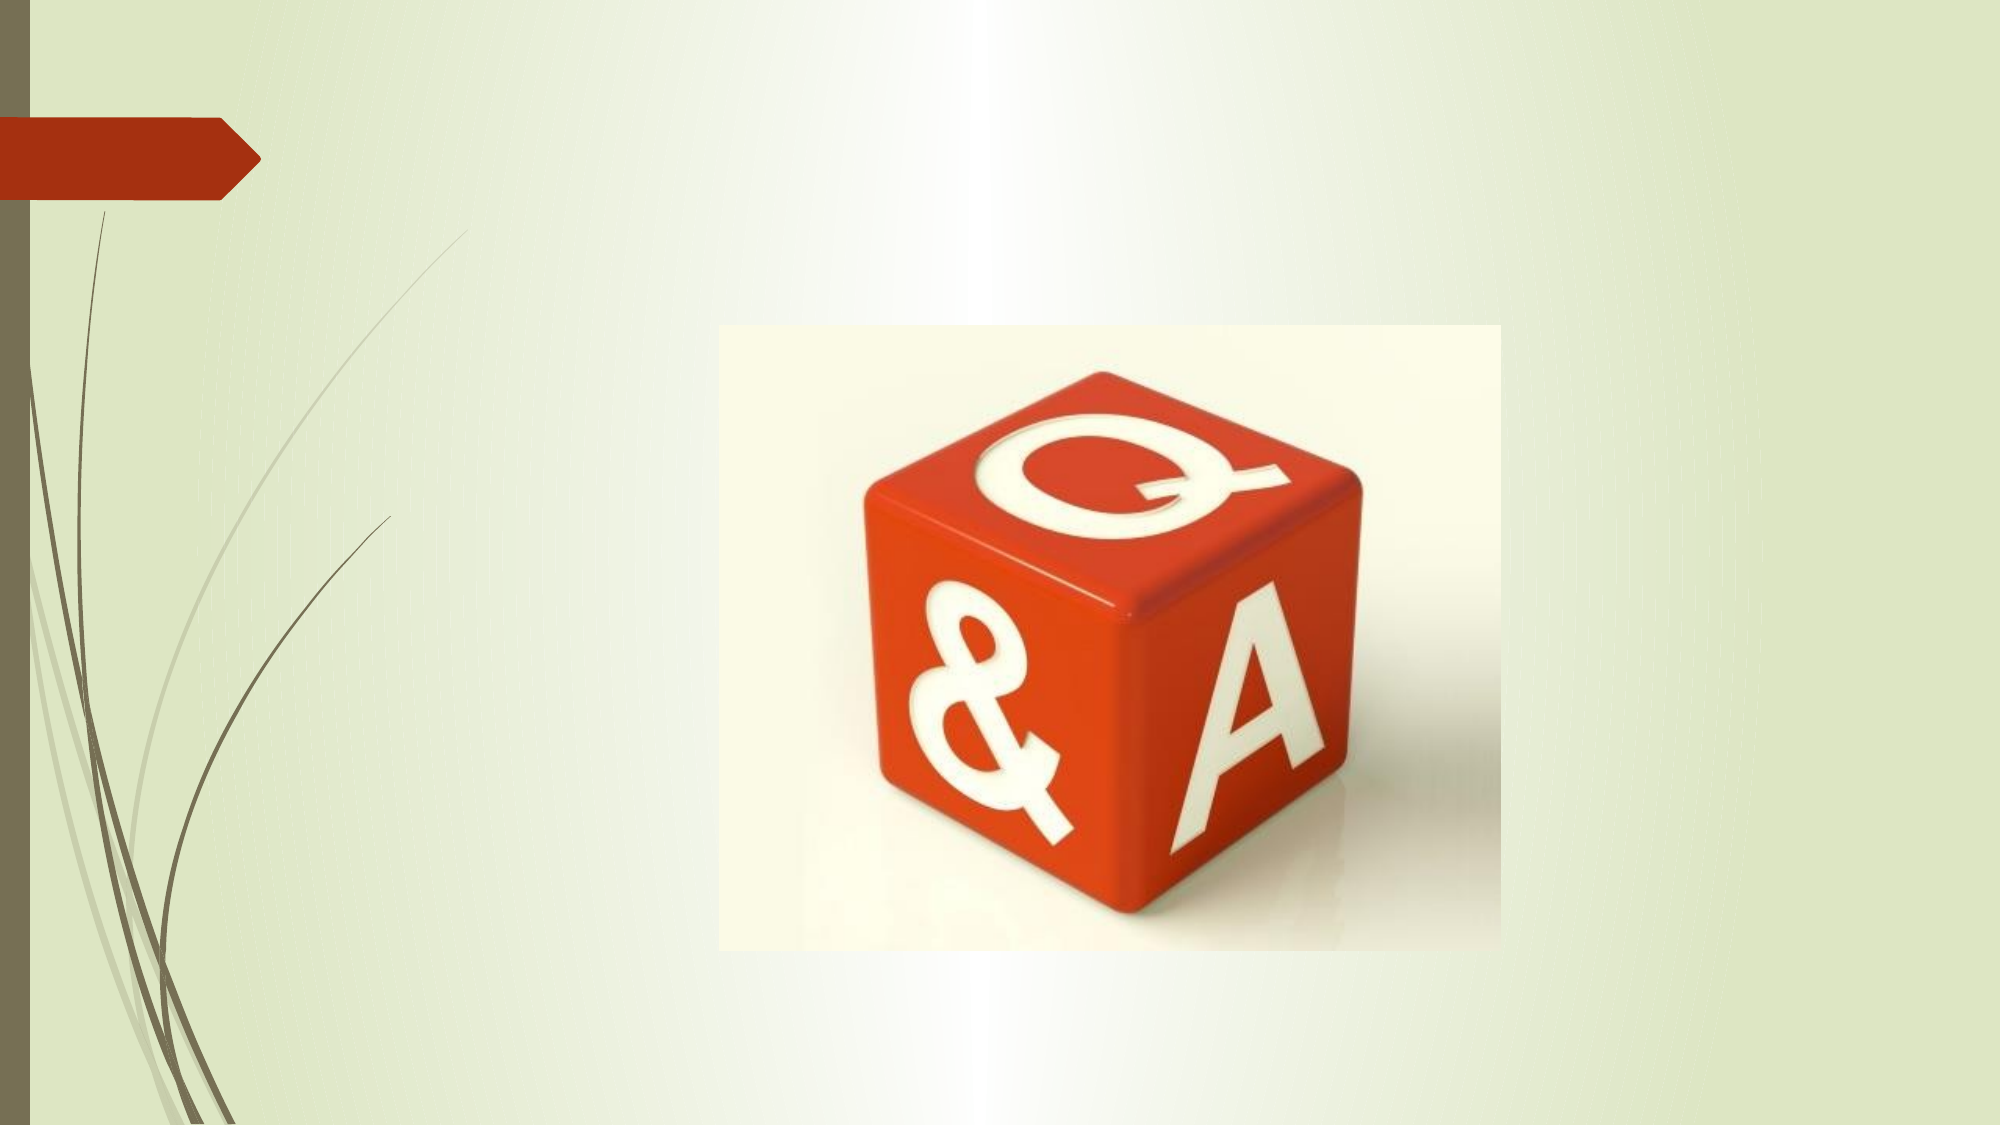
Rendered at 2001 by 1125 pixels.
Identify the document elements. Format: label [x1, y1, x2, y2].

picture [719, 325, 1501, 951]
